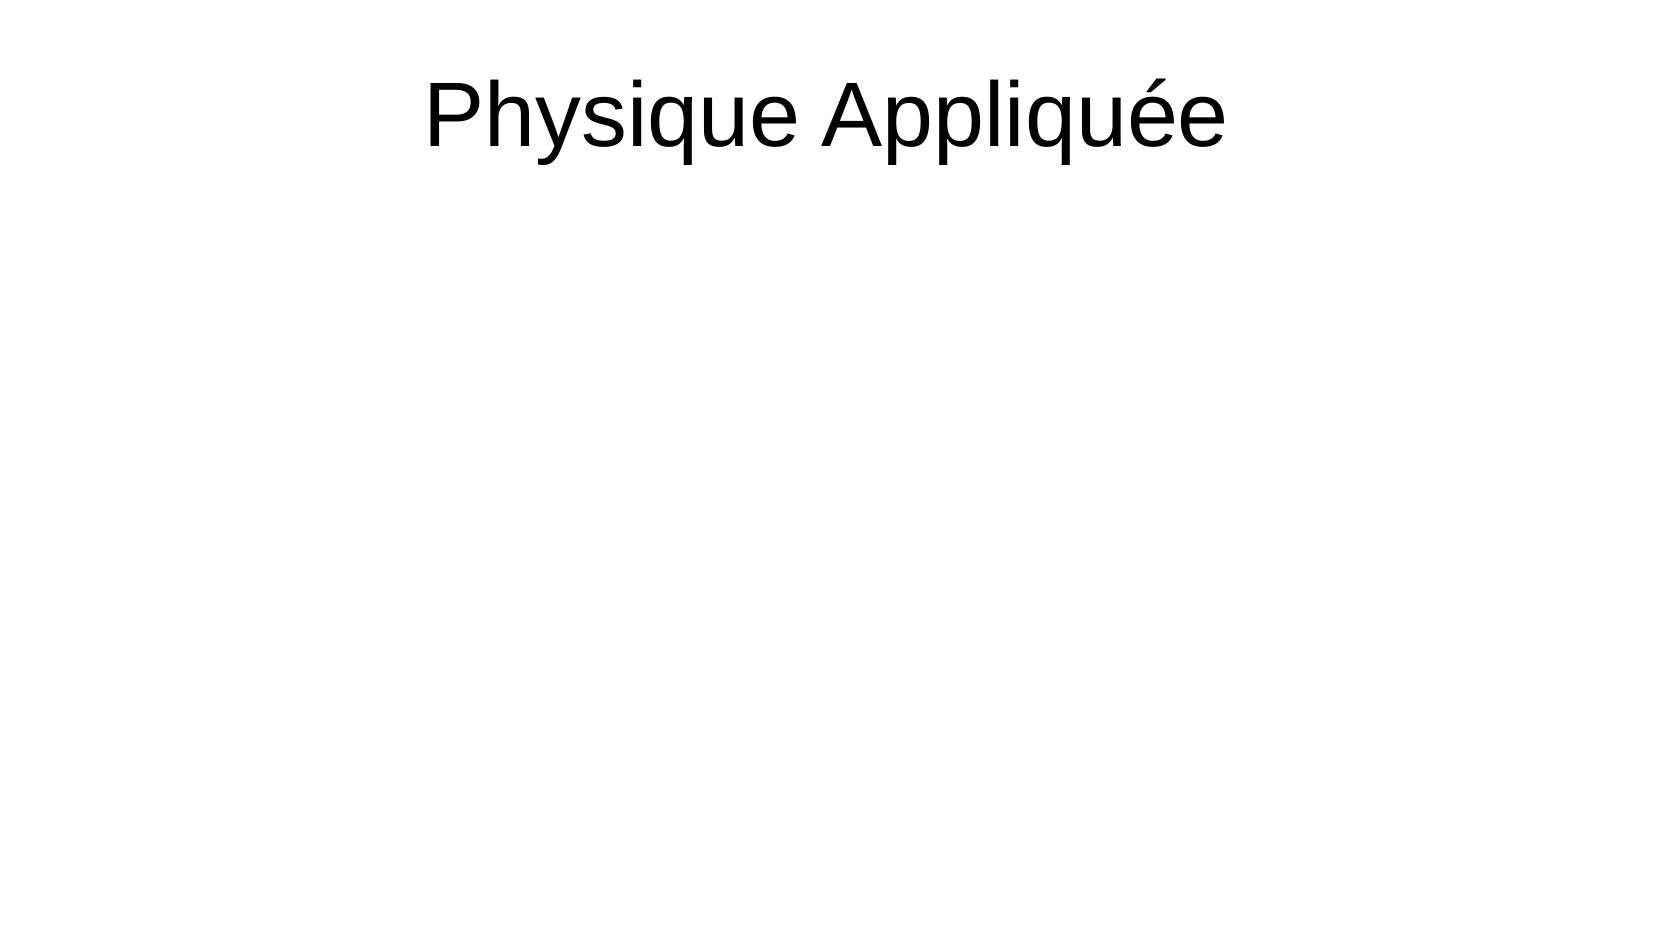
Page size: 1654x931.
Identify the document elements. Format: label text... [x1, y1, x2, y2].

title Physique Appliquée [82, 37, 1571, 193]
